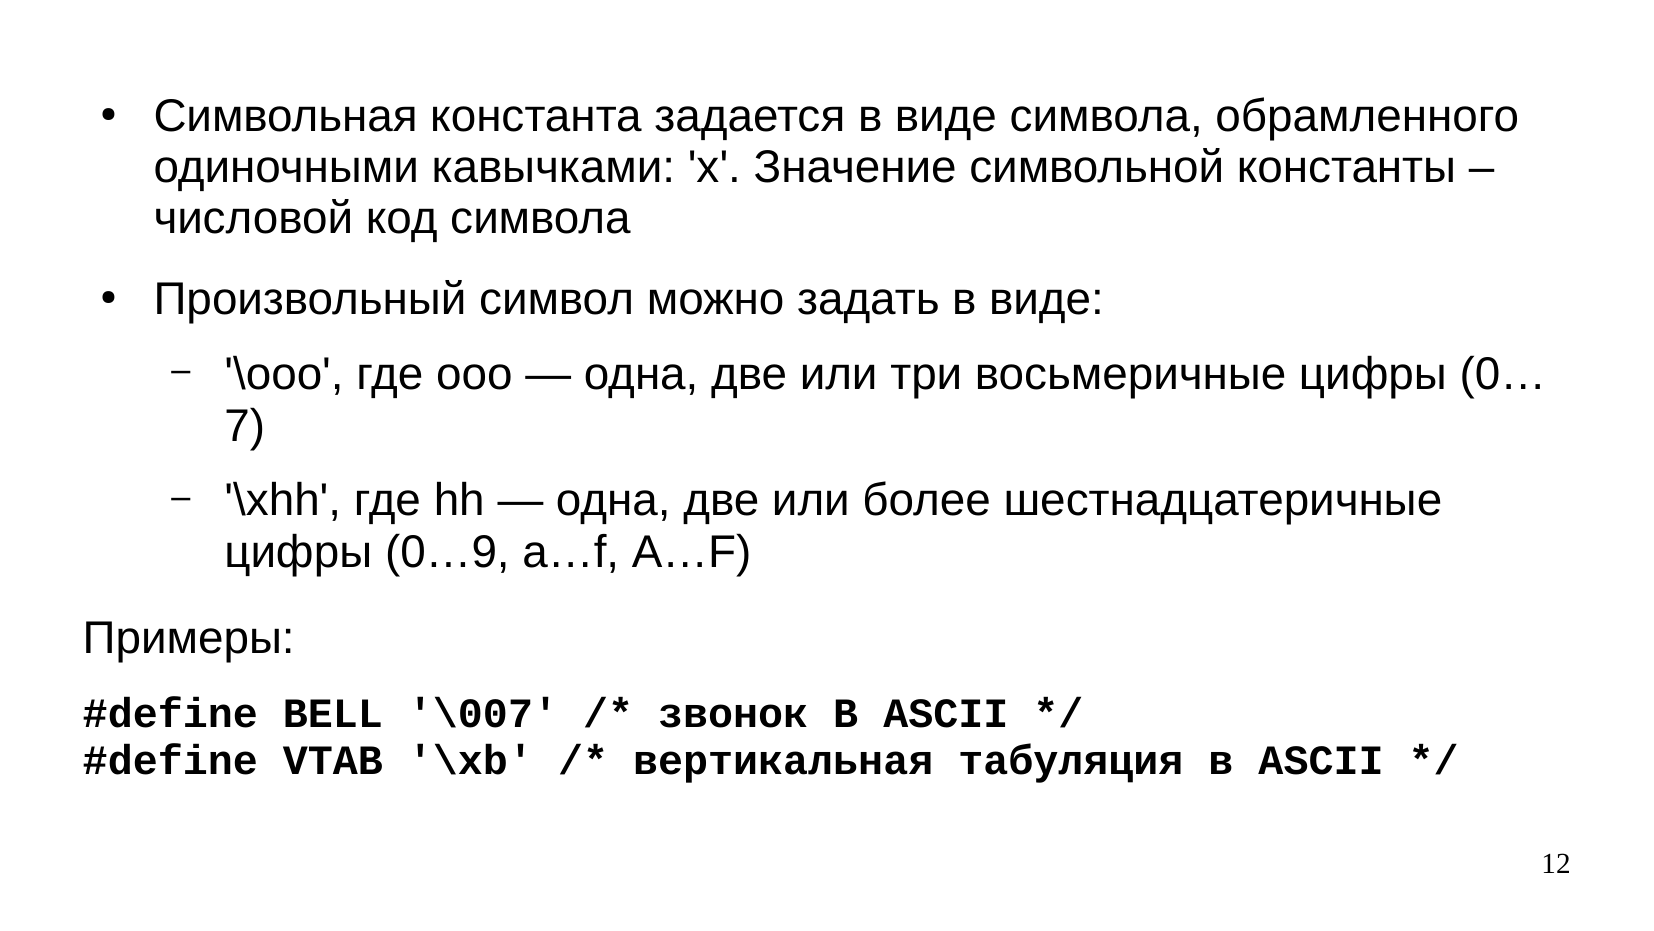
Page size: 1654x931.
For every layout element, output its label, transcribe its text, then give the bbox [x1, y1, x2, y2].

list Символьная константа задается в виде символа, обрамленного одиночными кавычками: 'х'. Значение символьной константы – числовой код символа Произвольный символ можно задать в виде: '\ooo', где ooo — одна, две или три восьмеричные цифры (0…7) '\xhh', где hh — одна, две или более шестнадцатеричные цифры (0…9, а…f, А…F) Примеры: #define BELL '\007' /* звонок В ASCII */ #define VTAB '\xb' /* вертикальная табуляция в ASCII */ [82, 90, 1571, 886]
